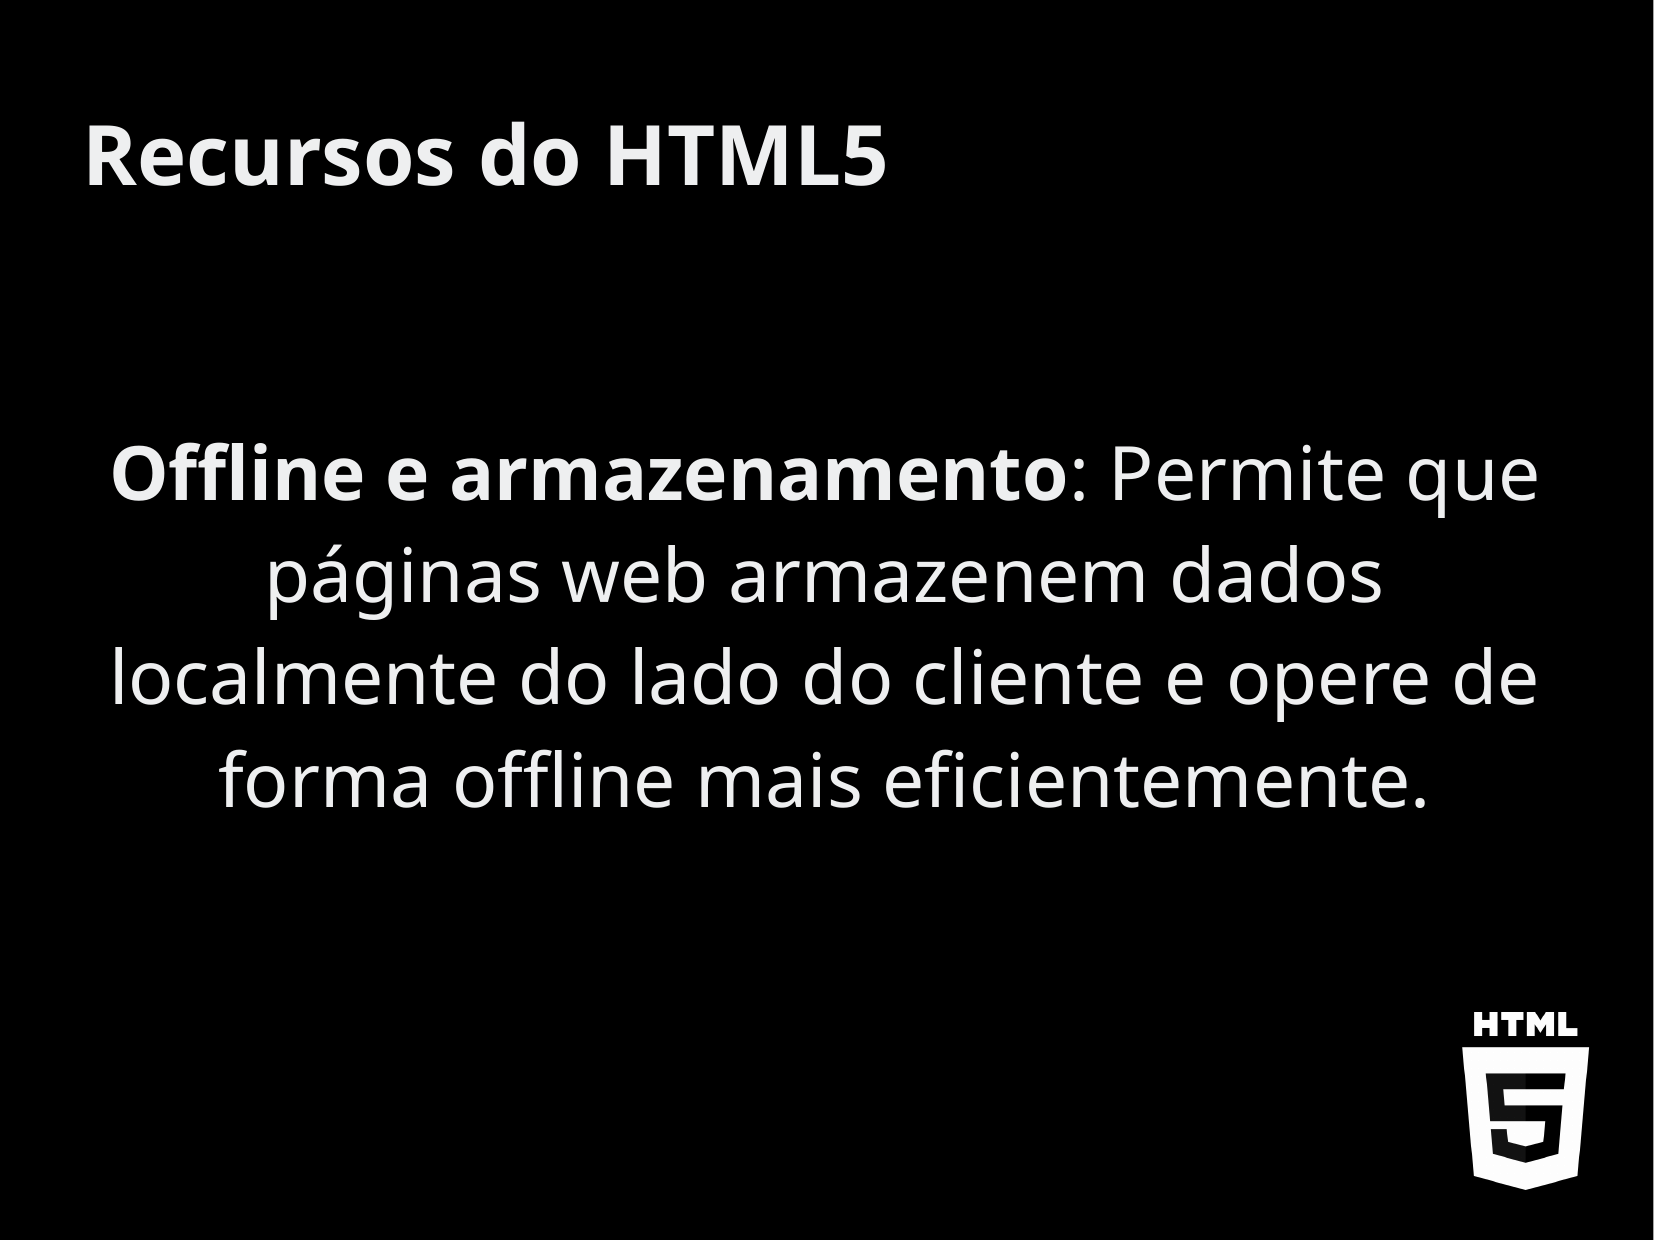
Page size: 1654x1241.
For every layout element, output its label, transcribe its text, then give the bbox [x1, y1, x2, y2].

title Offline e armazenamento: Permite que páginas web armazenem dados localmente do lado do cliente e opere de forma offline mais eficientemente. [75, 450, 1576, 800]
title Recursos do HTML5 [82, 56, 1571, 250]
picture [1436, 1012, 1615, 1190]
